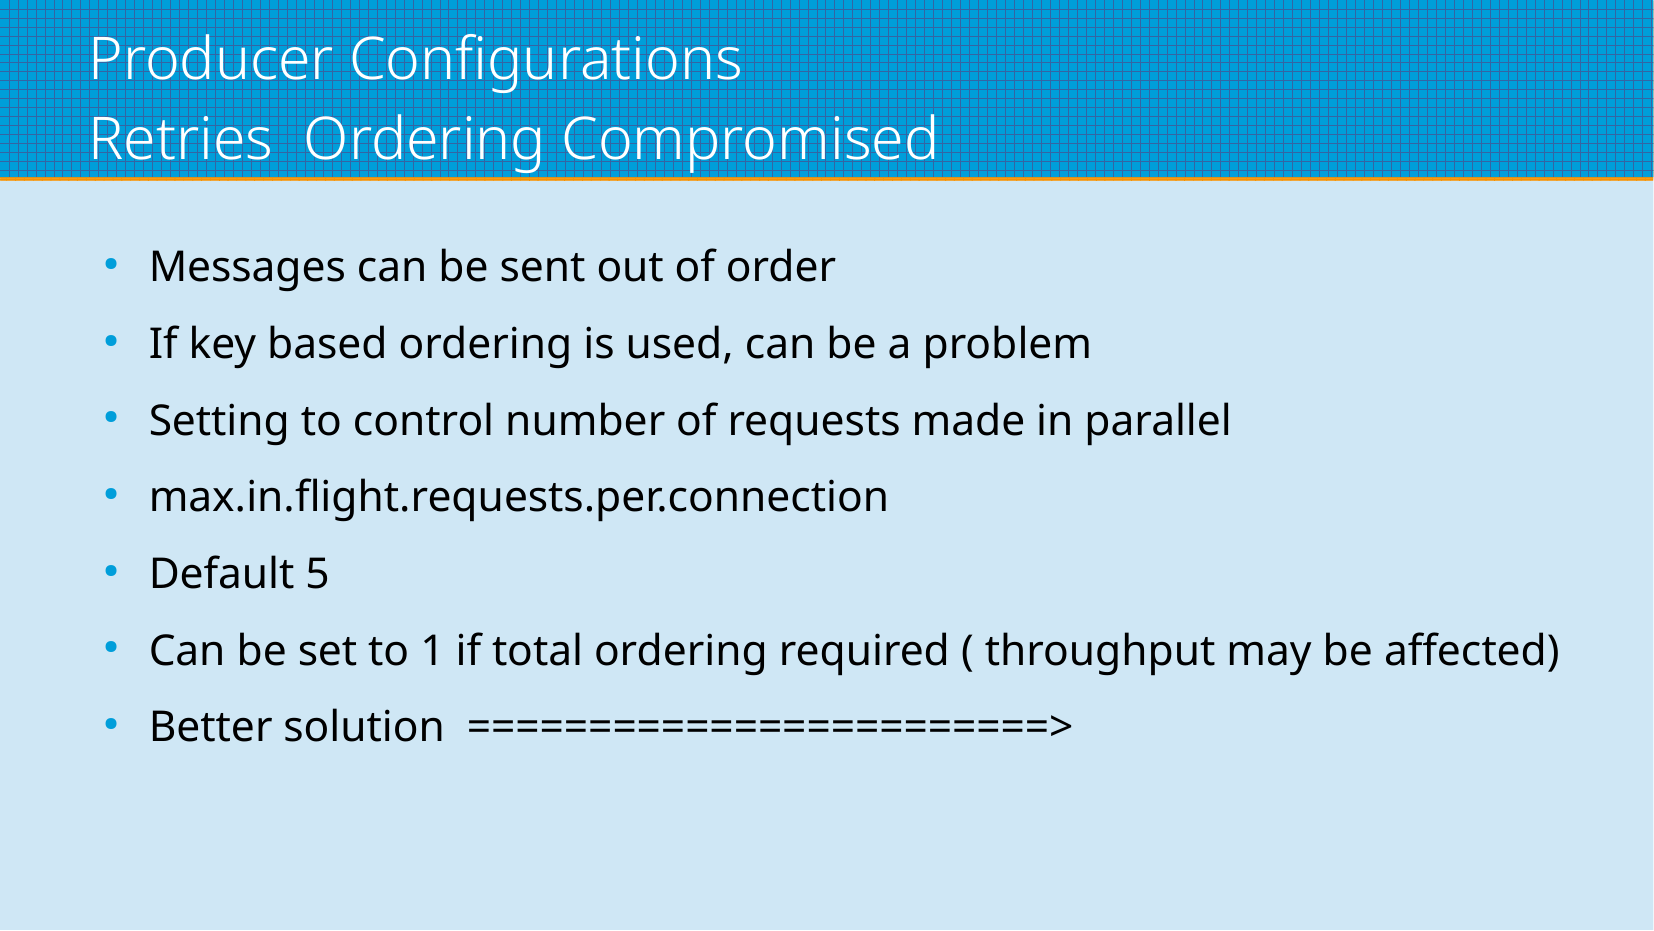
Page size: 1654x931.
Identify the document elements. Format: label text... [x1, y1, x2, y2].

title Producer Configurations Retries Ordering Compromised [88, 14, 1565, 178]
list Messages can be sent out of order If key based ordering is used, can be a problem Setting to control number of requests made in parallel max.in.flight.requests.per.connection Default 5 Can be set to 1 if total ordering required ( throughput may be affected) Better solution ========================> [88, 236, 1565, 813]
